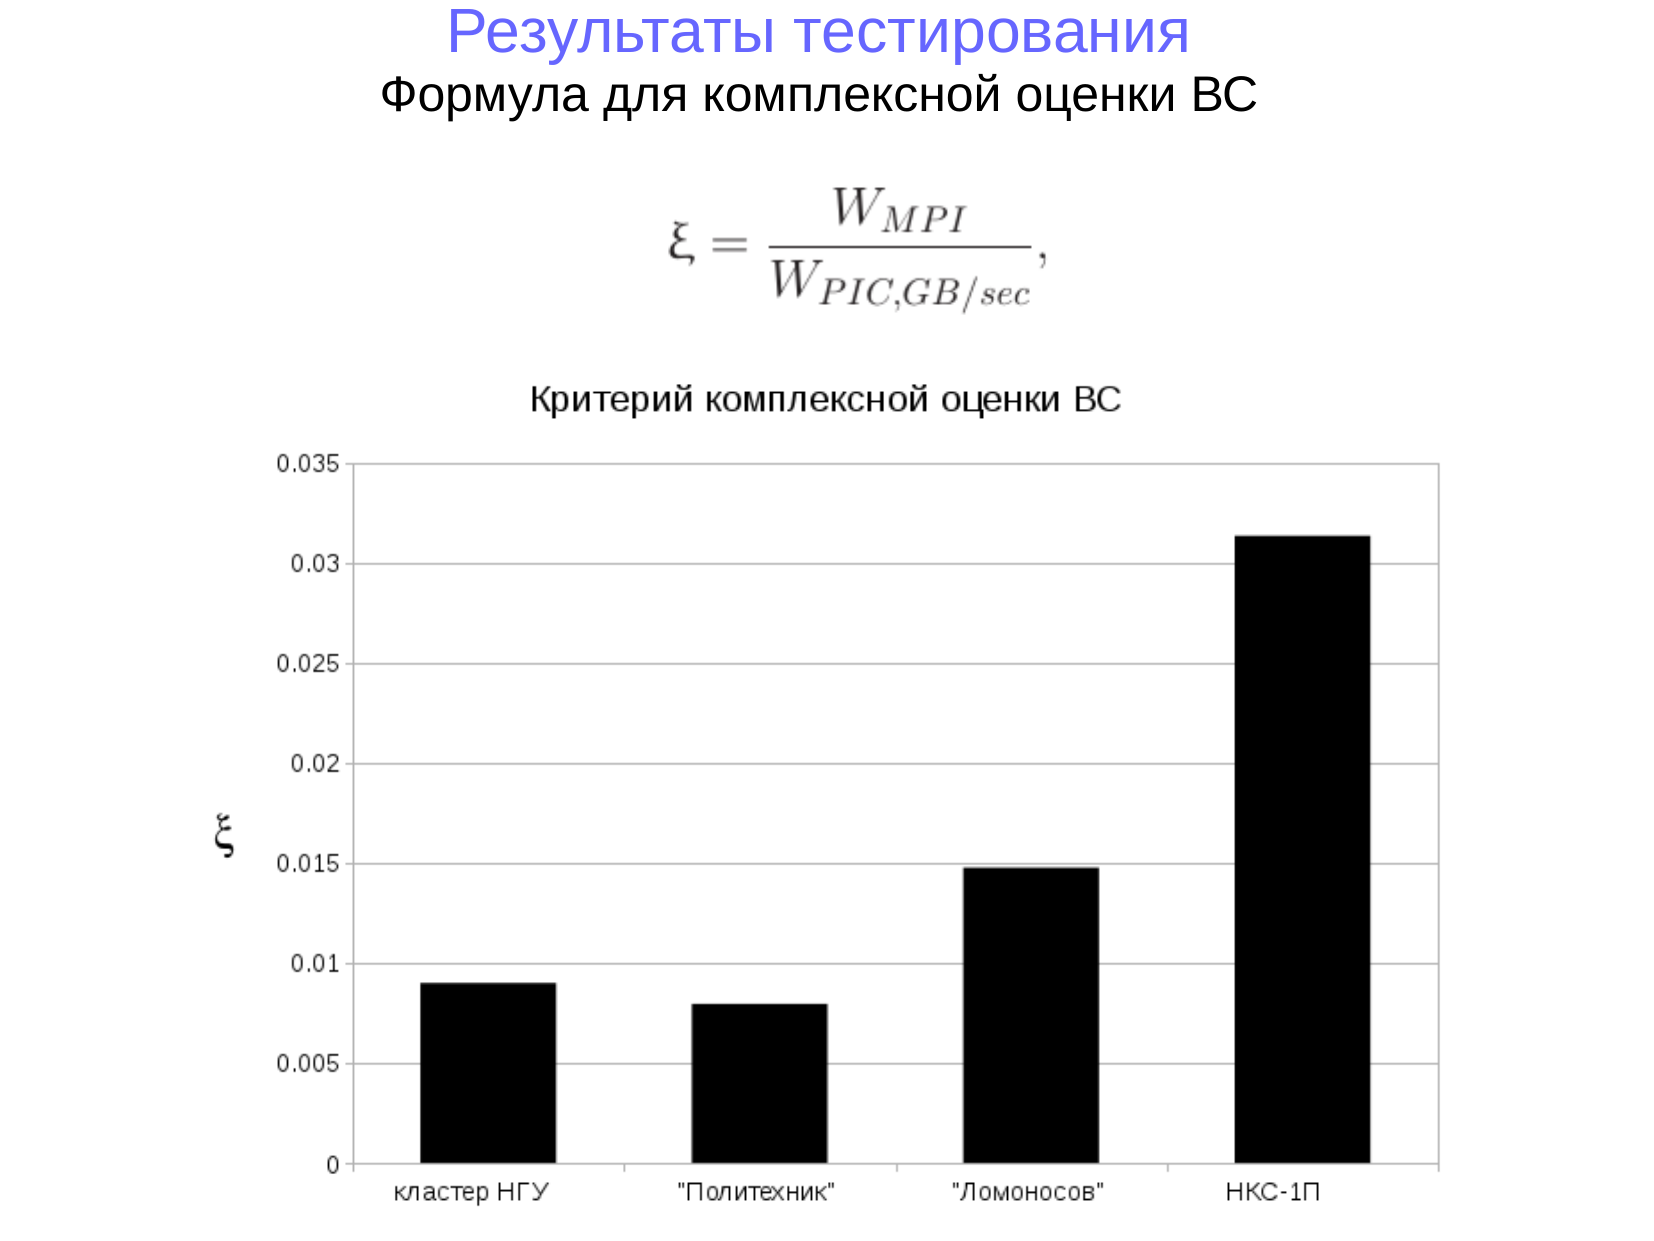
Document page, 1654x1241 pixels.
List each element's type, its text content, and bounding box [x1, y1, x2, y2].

picture [641, 140, 1094, 339]
title Результаты тестирования Формула для комплексной оценки ВС [0, 0, 1654, 163]
picture [189, 342, 1465, 1224]
